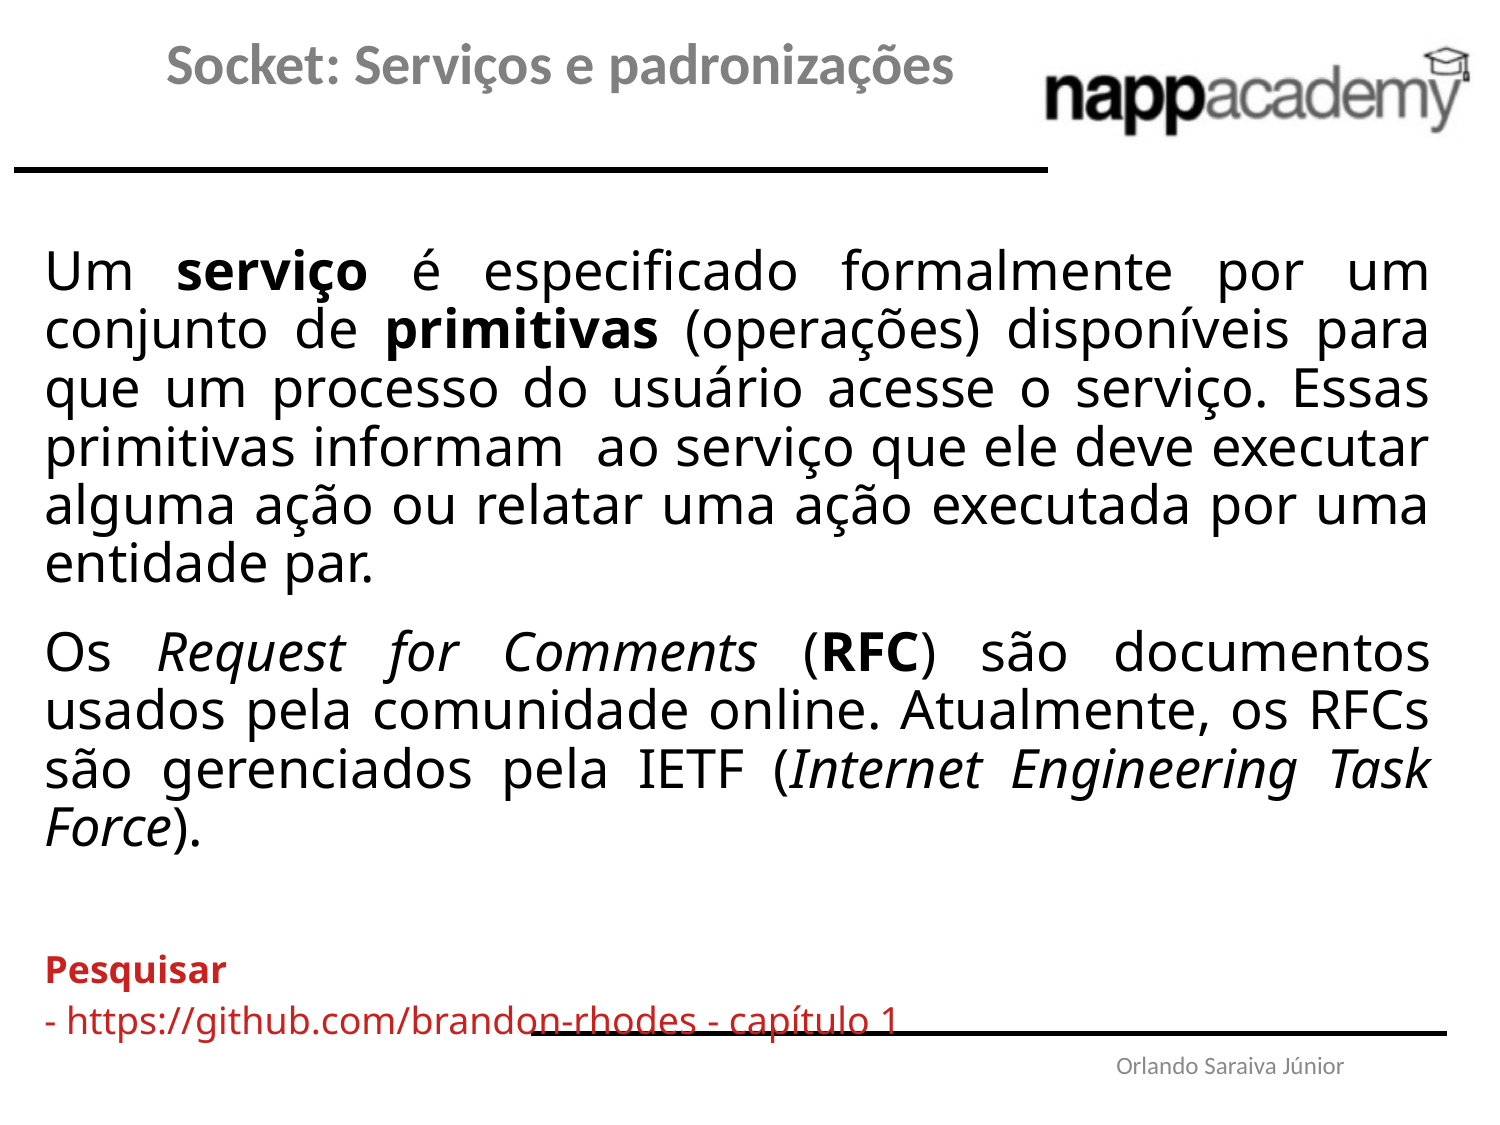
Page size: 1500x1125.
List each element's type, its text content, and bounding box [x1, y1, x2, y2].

title Socket: Serviços e padronizações [29, 19, 1093, 207]
text_box Pesquisar - https://github.com/brandon-rhodes - capítulo 1 [29, 936, 1447, 1125]
picture [1039, 17, 1477, 148]
list Um serviço é especificado formalmente por um conjunto de primitivas (operações) disponíveis para que um processo do usuário acesse o serviço. Essas primitivas informam ao serviço que ele deve executar alguma ação ou relatar uma ação executada por uma entidade par. Os Request for Comments (RFC) são documentos usados pela comunidade online. Atualmente, os RFCs são gerenciados pela IETF (Internet Engineering Task Force). [29, 236, 1447, 936]
